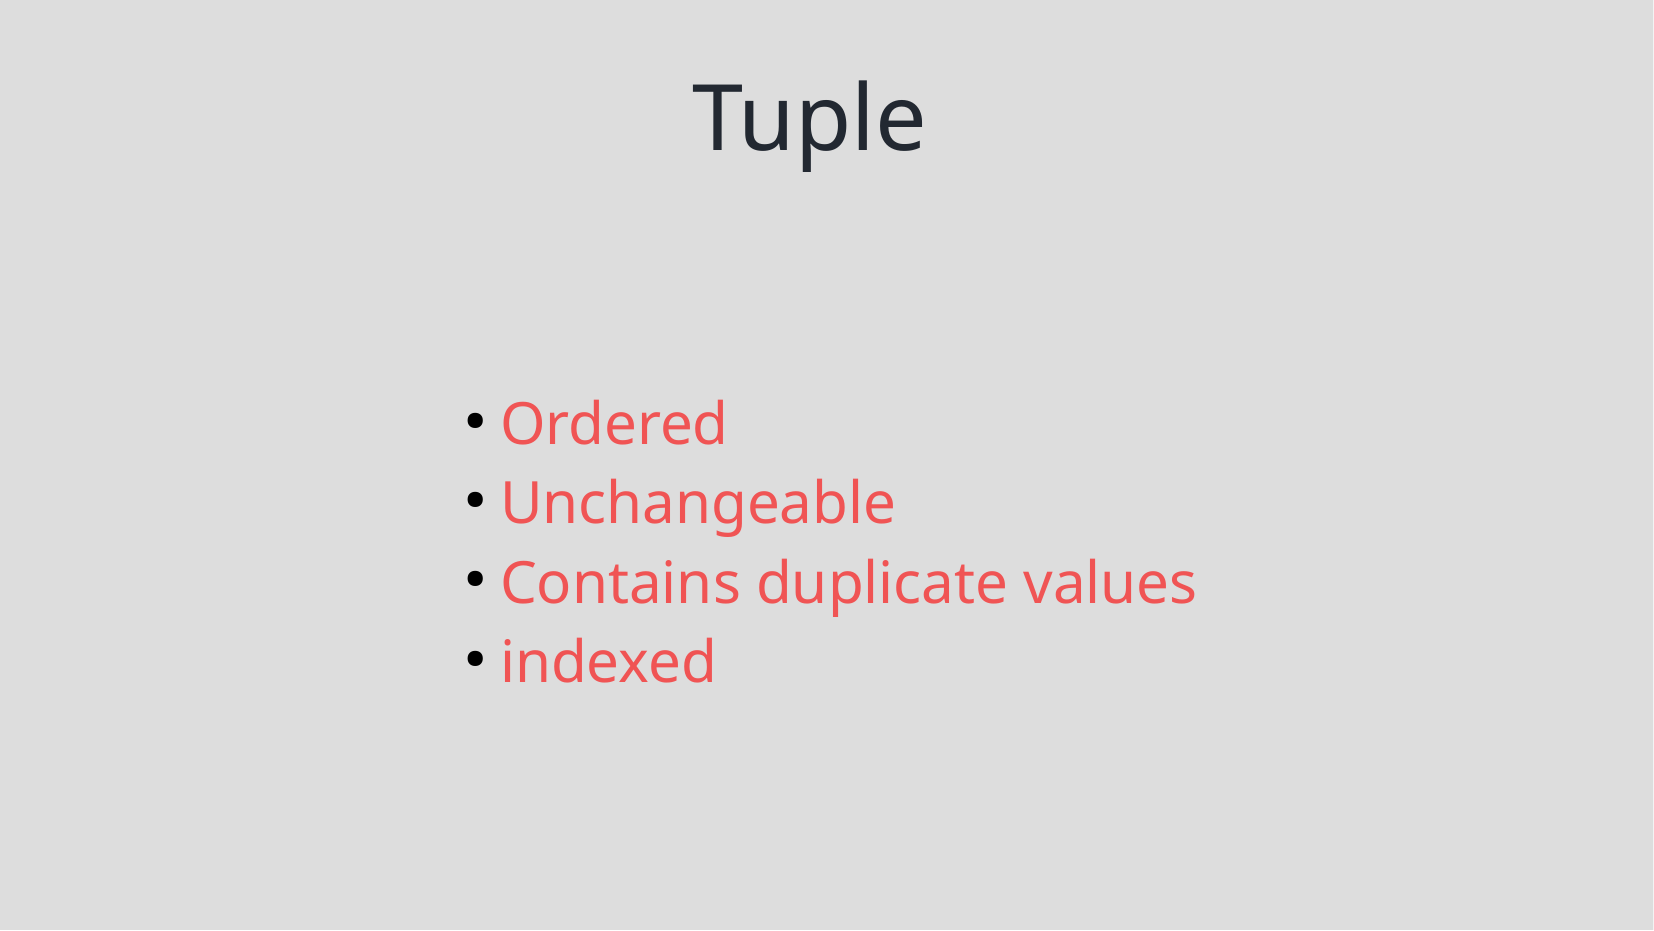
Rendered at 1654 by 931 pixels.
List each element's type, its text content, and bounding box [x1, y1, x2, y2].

title Tuple [82, 37, 1538, 193]
text_box Ordered Unchangeable Contains duplicate values indexed [450, 375, 1654, 678]
